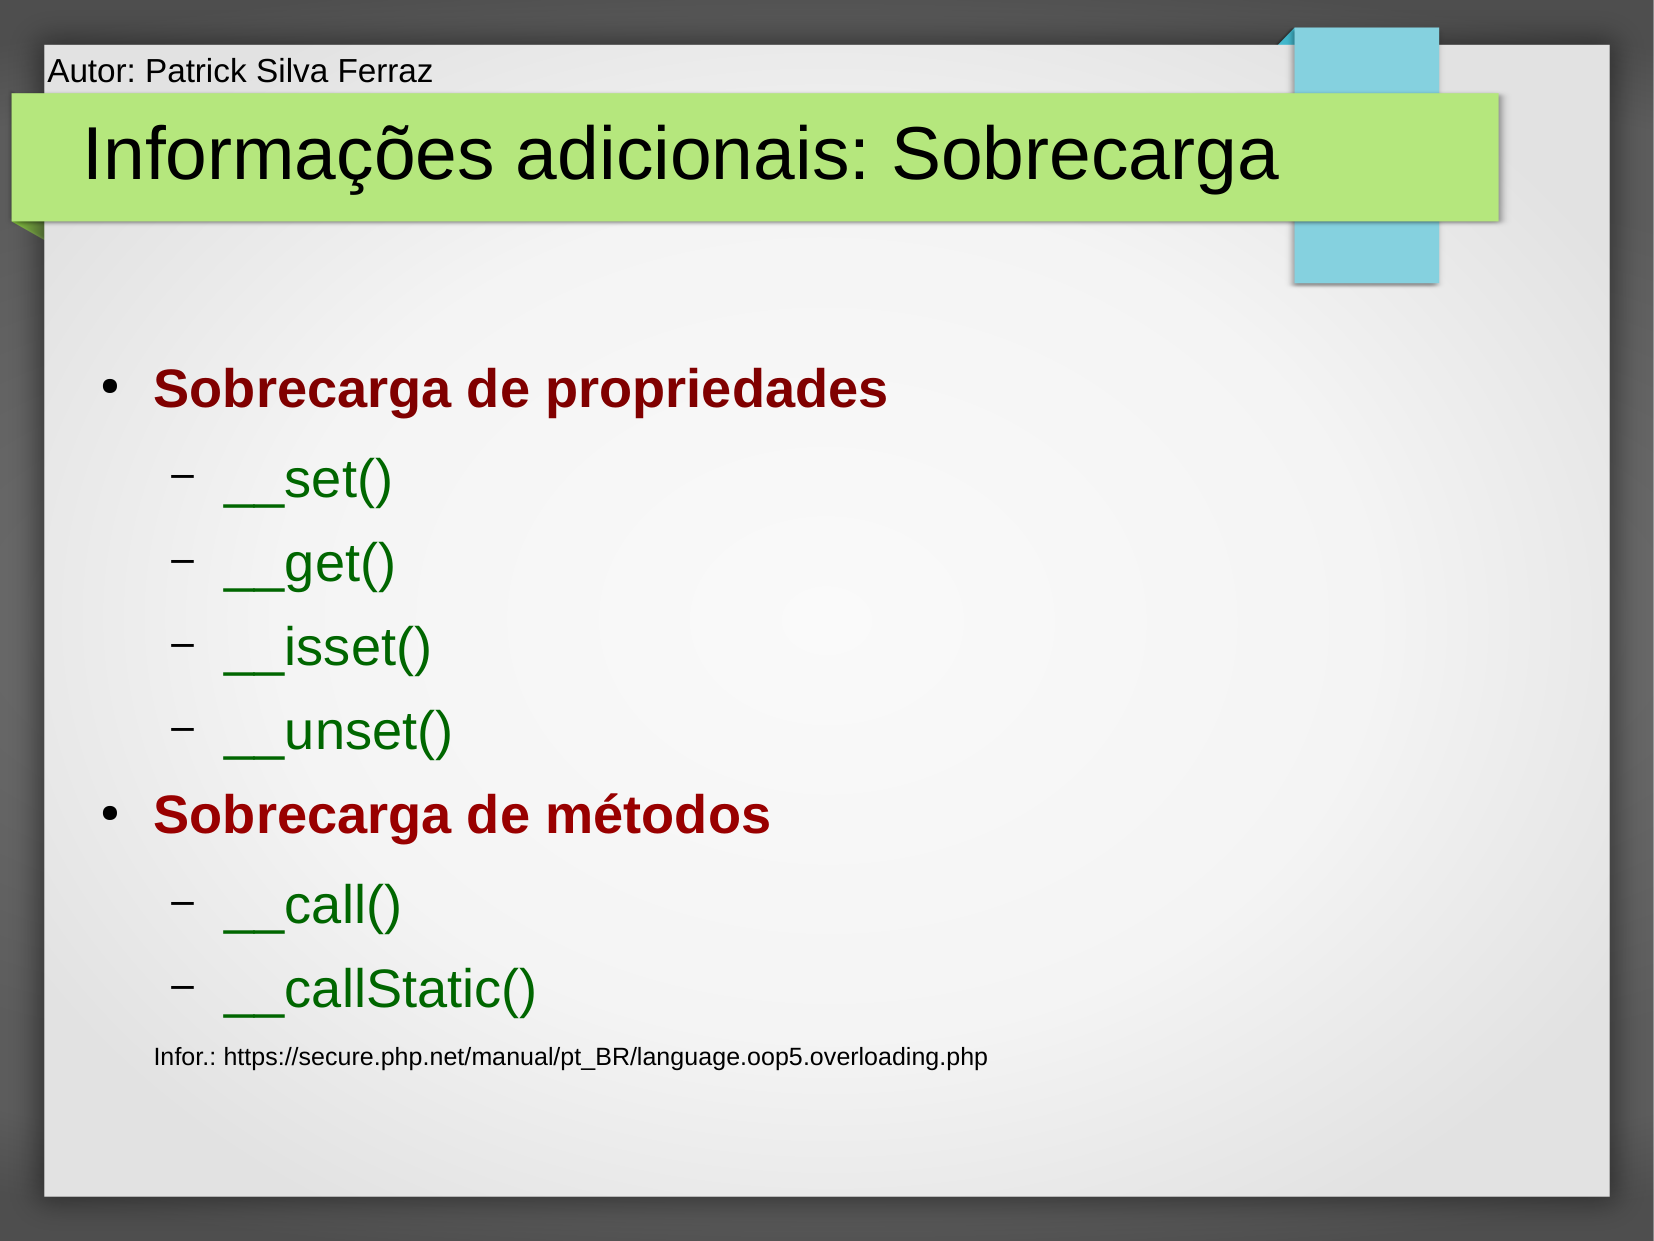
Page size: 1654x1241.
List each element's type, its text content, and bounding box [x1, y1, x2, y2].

list Sobrecarga de propriedades __set() __get() __isset() __unset() Sobrecarga de métodos __call() __callStatic() Infor.: https://secure.php.net/manual/pt_BR/language.oop5.overloading.php [82, 295, 1571, 1134]
title Informações adicionais: Sobrecarga [82, 69, 1453, 238]
text_box Autor: Patrick Silva Ferraz [47, 47, 876, 95]
picture [0, 0, 1654, 1241]
